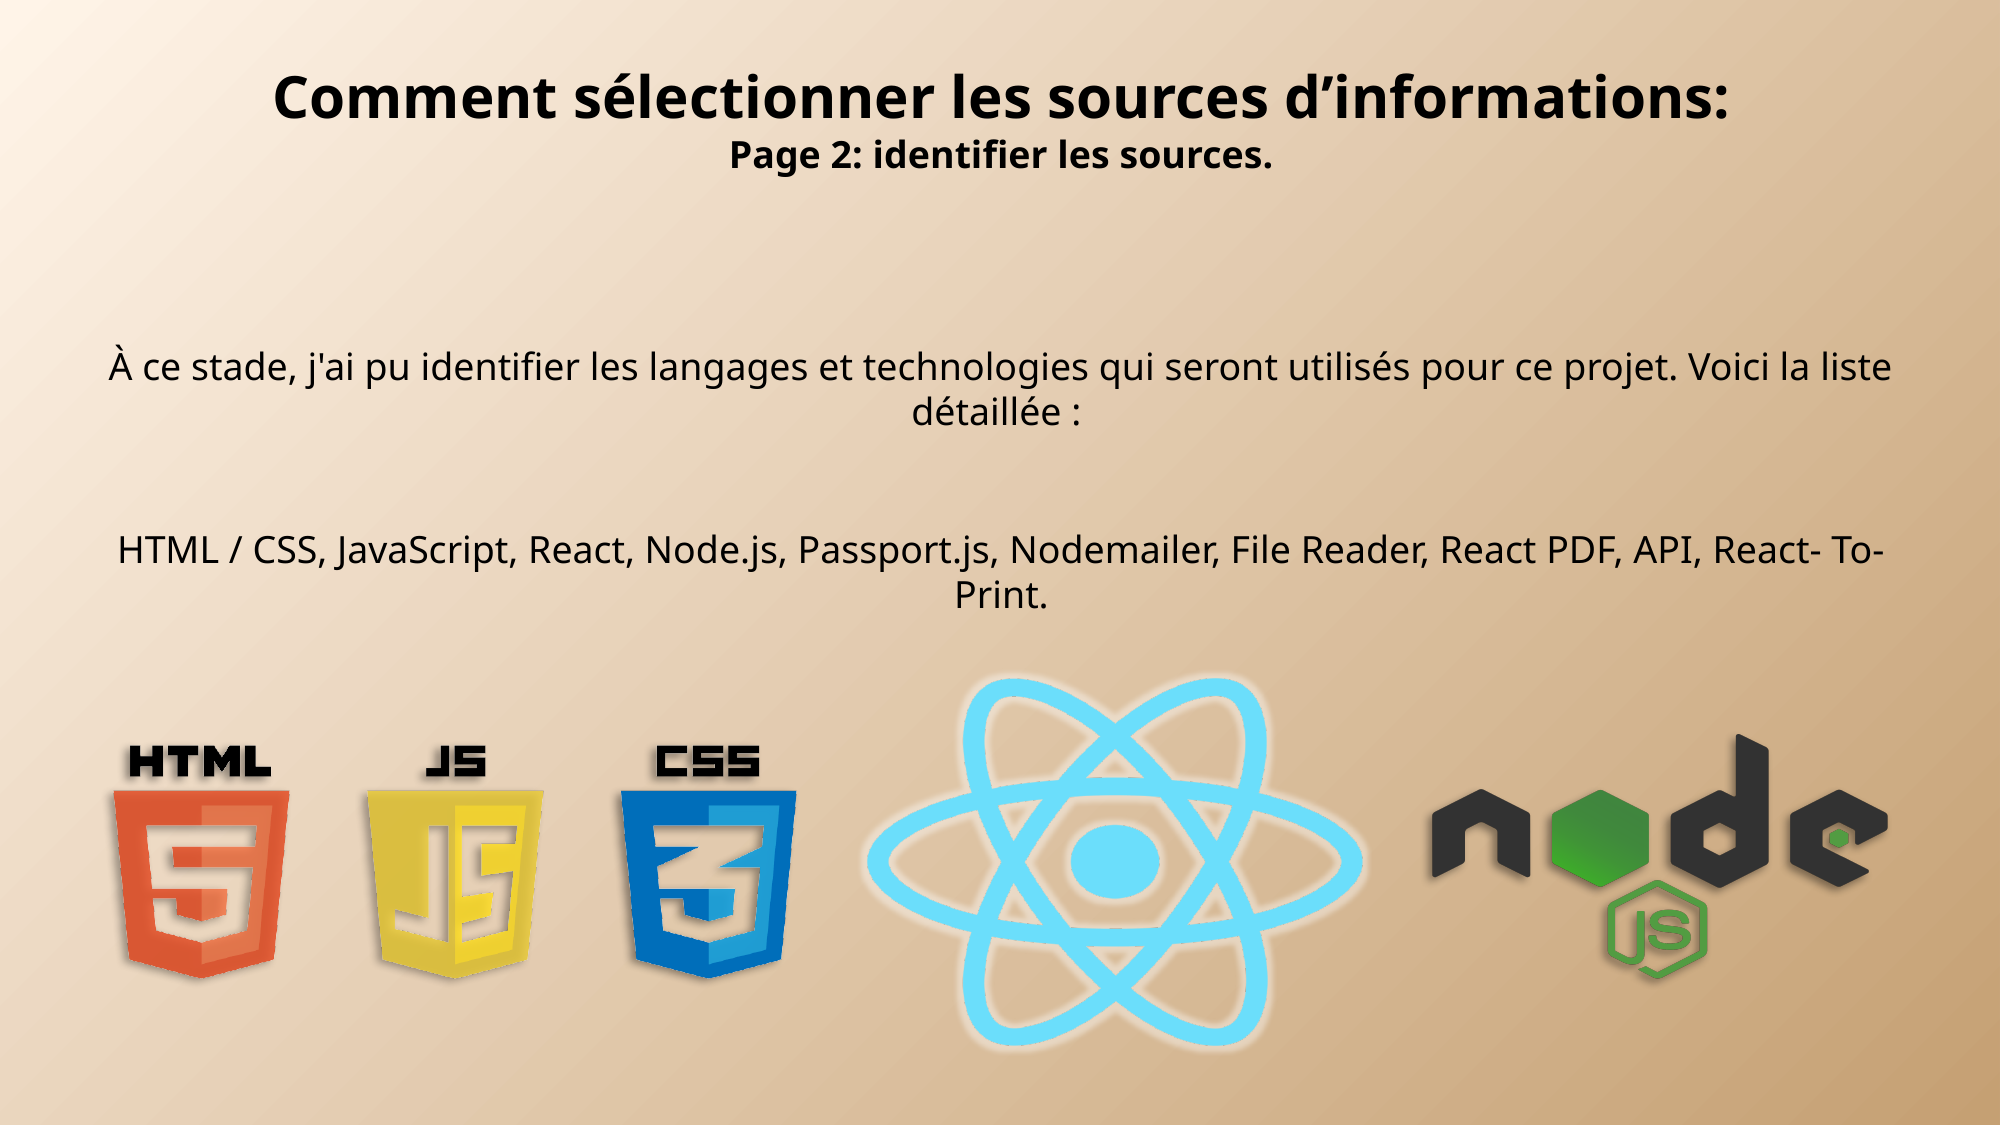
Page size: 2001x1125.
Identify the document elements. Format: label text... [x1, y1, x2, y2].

subtitle À ce stade, j'ai pu identifier les langages et technologies qui seront utilisés pour ce projet. Voici la liste détaillée : HTML / CSS, JavaScript, React, Node.js, Passport.js, Nodemailer, File Reader, React PDF, API, React- To- Print. [92, 335, 1911, 638]
title Comment sélectionner les sources d’informations: Page 2: identifier les sources. [92, 53, 1911, 249]
picture [1432, 734, 1888, 979]
picture [112, 744, 797, 979]
picture [866, 677, 1363, 1046]
